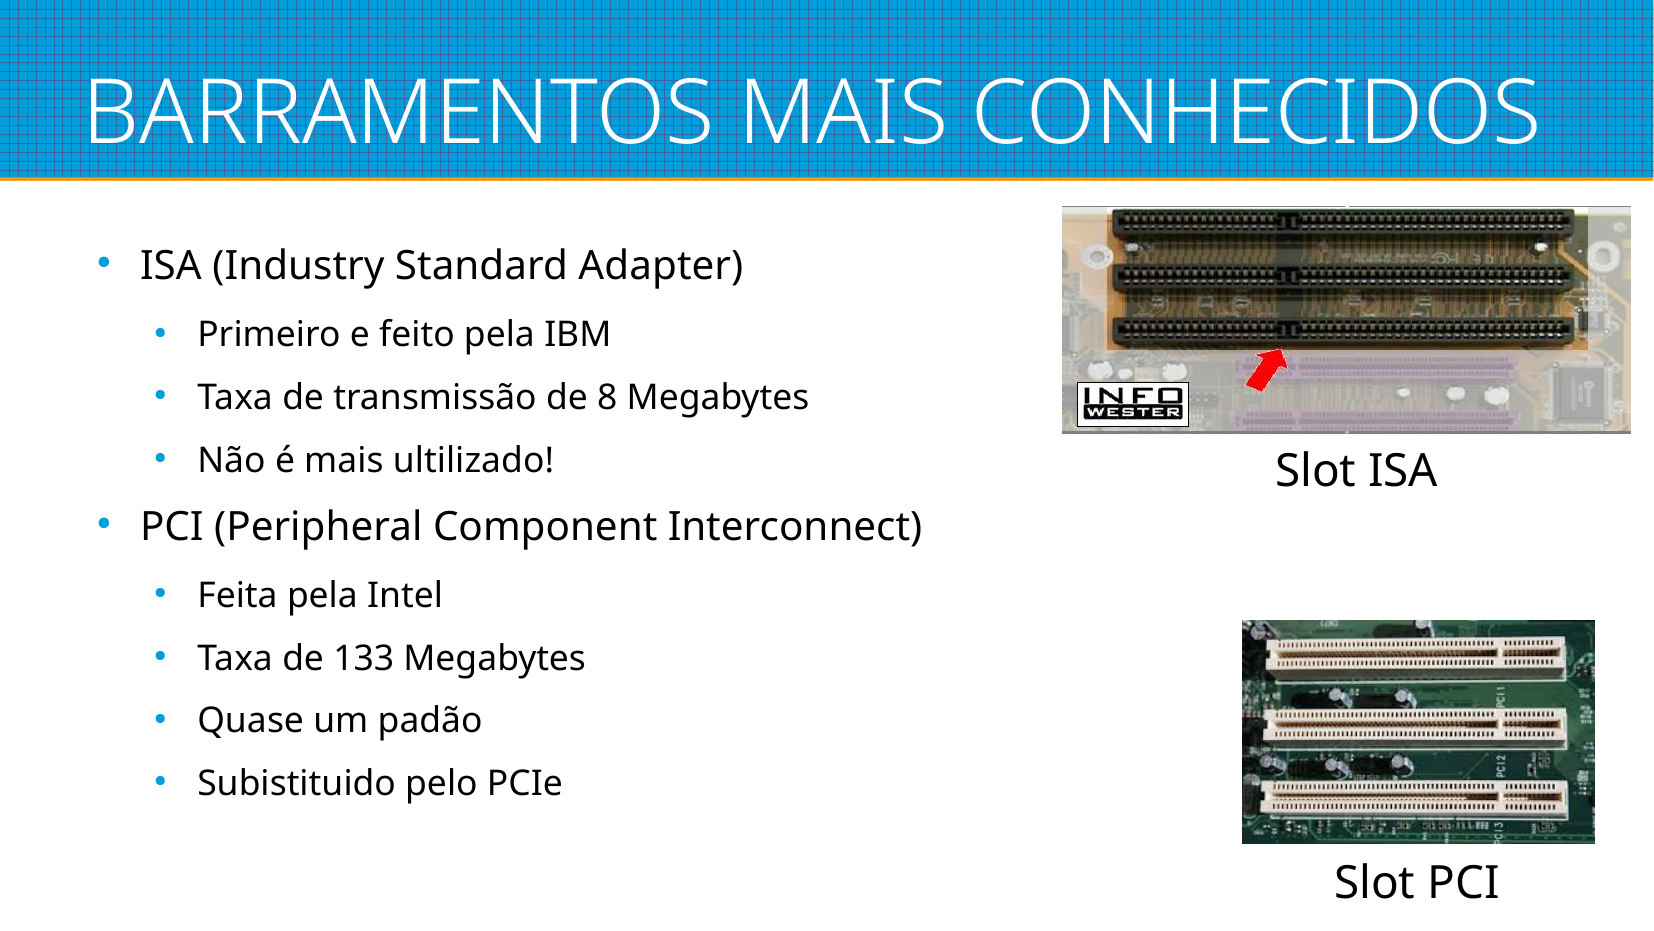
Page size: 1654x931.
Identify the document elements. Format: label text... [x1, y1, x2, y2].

text_box Slot PCI [1328, 845, 1490, 916]
title BARRAMENTOS MAIS CONHECIDOS [82, 14, 1571, 171]
text_box Slot ISA [1269, 433, 1429, 504]
list ISA (Industry Standard Adapter) Primeiro e feito pela IBM Taxa de transmissão de 8 Megabytes Não é mais ultilizado! PCI (Peripheral Component Interconnect) Feita pela Intel Taxa de 133 Megabytes Quase um padão Subistituido pelo PCIe [82, 236, 1563, 811]
picture [1242, 620, 1595, 844]
picture [1062, 206, 1631, 434]
